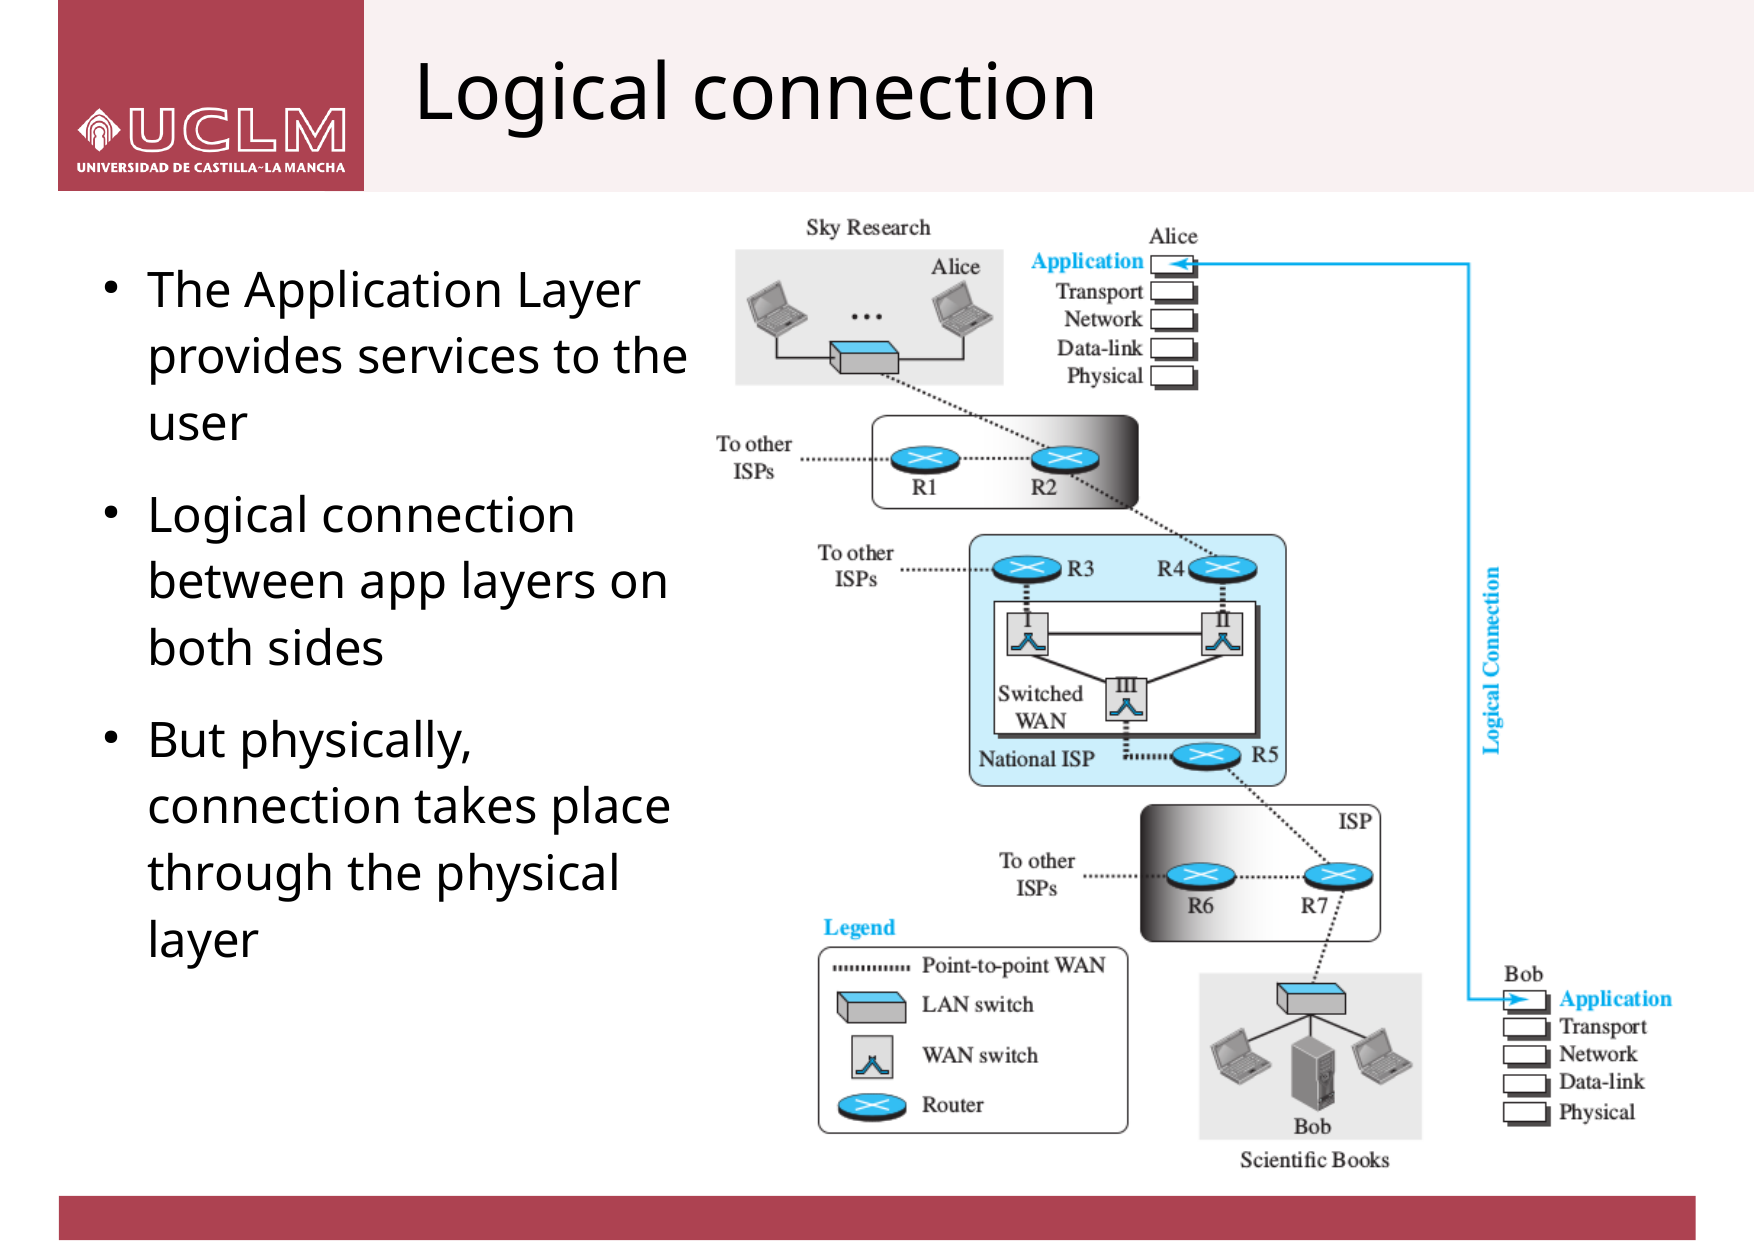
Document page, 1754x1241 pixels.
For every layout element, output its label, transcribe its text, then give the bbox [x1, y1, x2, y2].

picture [58, 0, 364, 191]
picture [689, 206, 1689, 1182]
title Logical connection [413, 0, 1667, 198]
list The Application Layer provides services to the user Logical connection between app layers on both sides But physically, connection takes place through the physical layer [87, 254, 689, 974]
